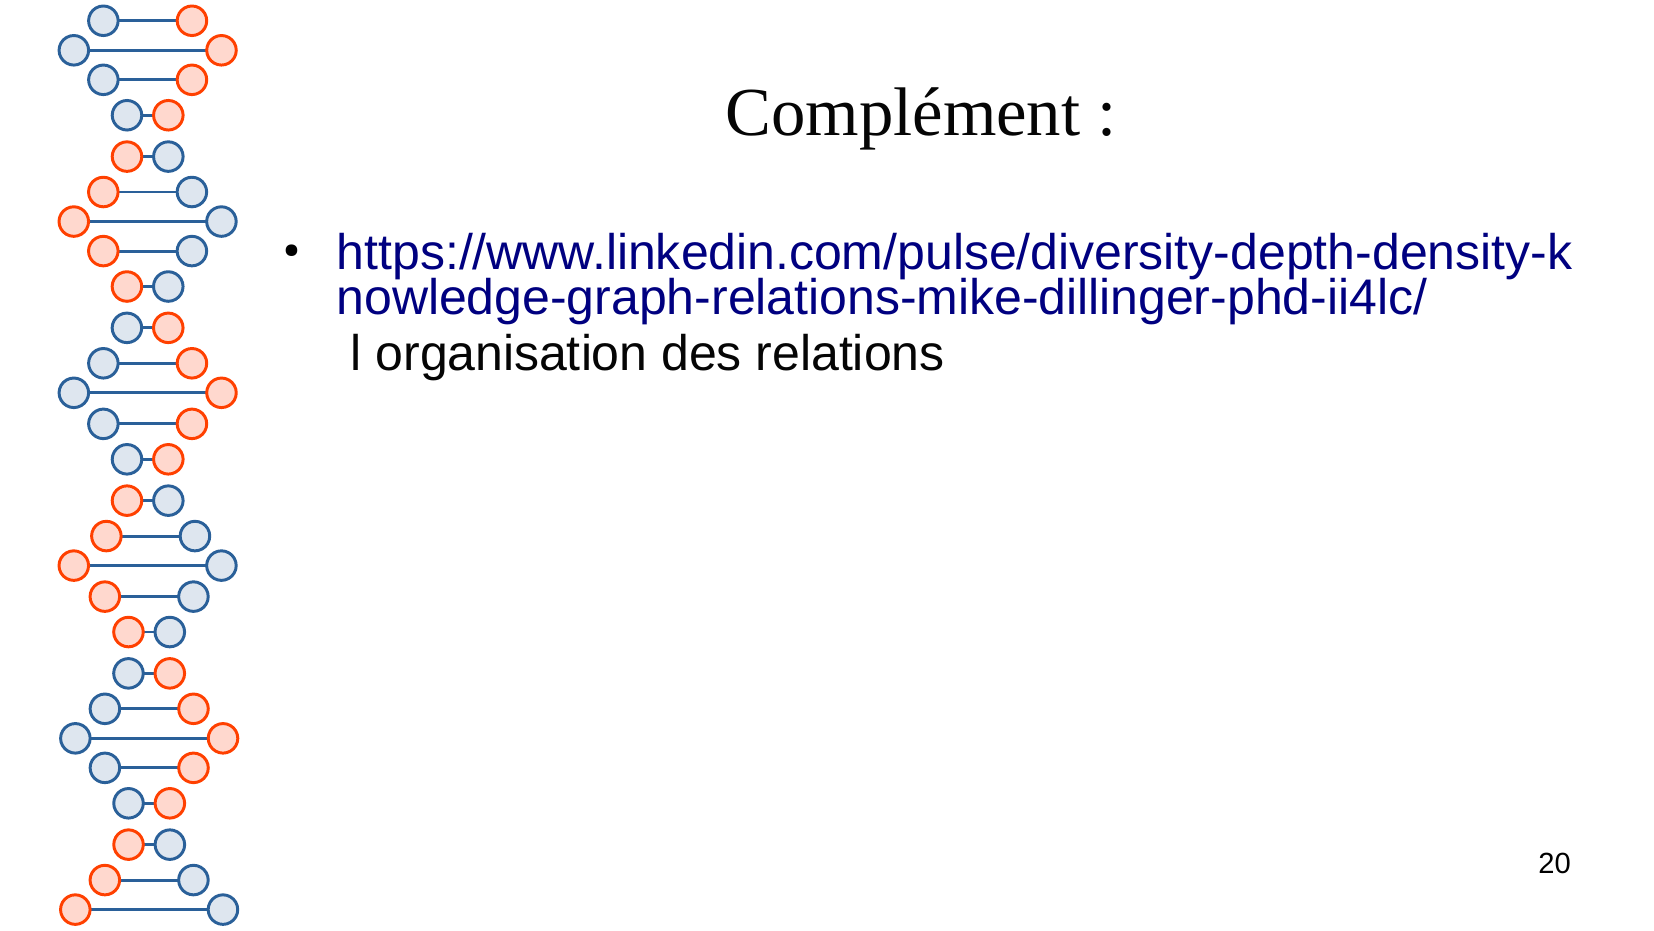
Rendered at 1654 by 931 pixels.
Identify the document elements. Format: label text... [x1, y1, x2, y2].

list https://www.linkedin.com/pulse/diversity-depth-density-knowledge-graph-relations-mike-dillinger-phd-ii4lc/ l organisation des relations [265, 224, 1595, 764]
title Complément : [265, 35, 1595, 189]
